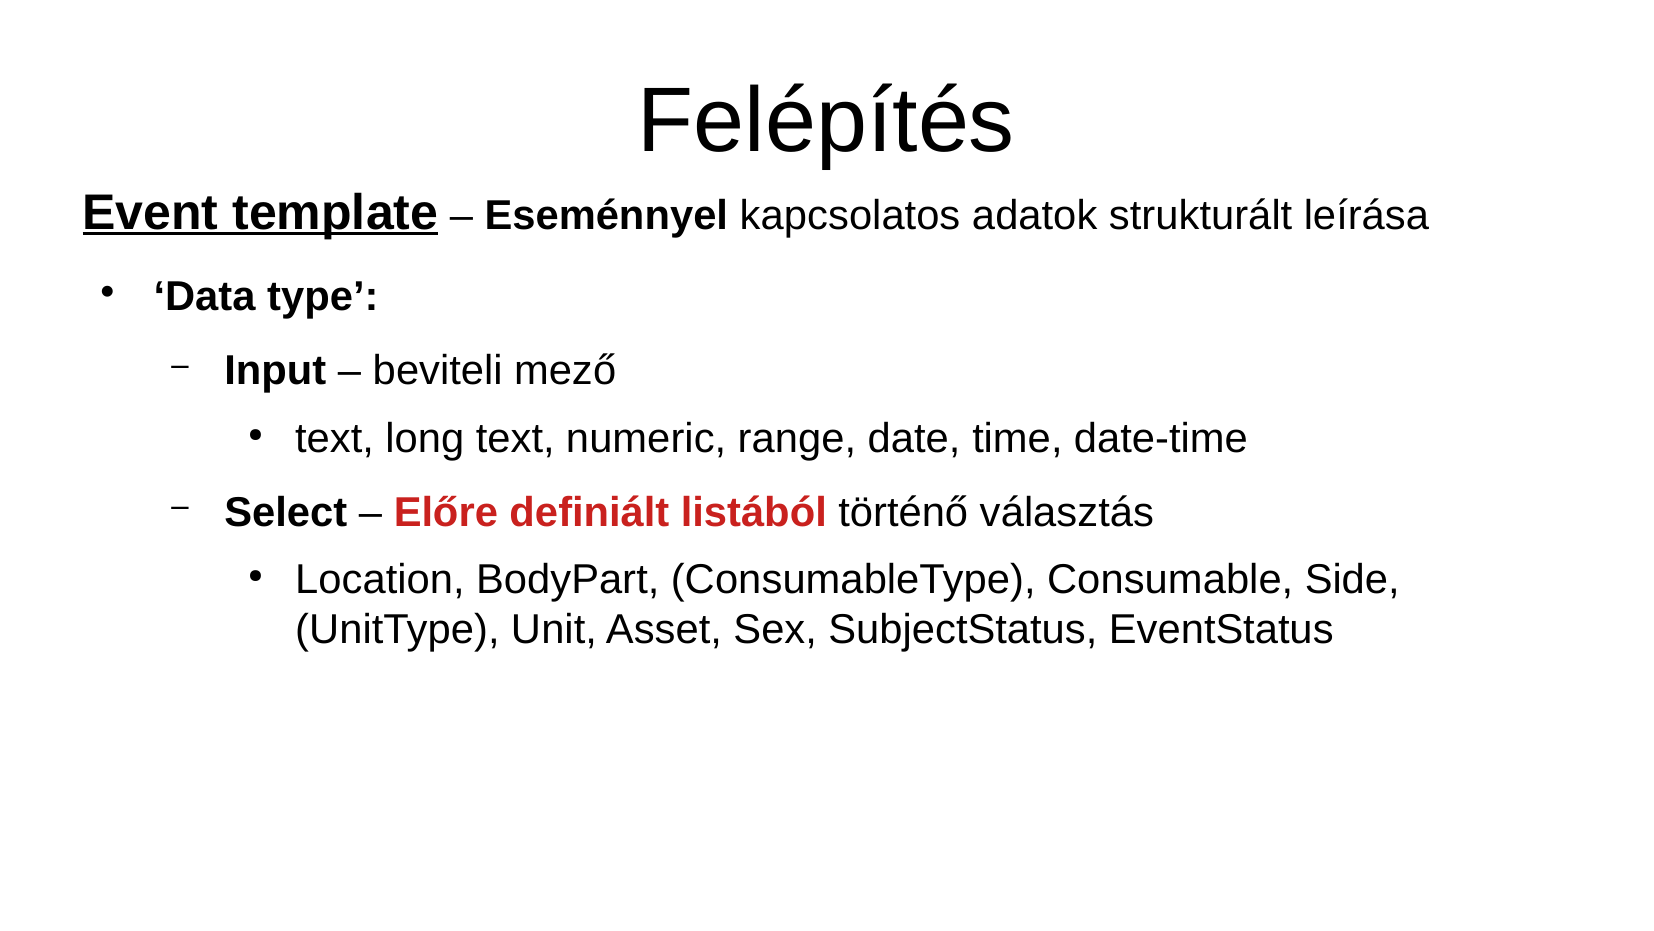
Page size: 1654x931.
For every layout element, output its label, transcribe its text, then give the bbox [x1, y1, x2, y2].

list Event template – Eseménnyel kapcsolatos adatok strukturált leírása ‘Data type’: Input – beviteli mező text, long text, numeric, range, date, time, date-time Select – Előre definiált listából történő választás Location, BodyPart, (ConsumableType), Consumable, Side, (UnitType), Unit, Asset, Sex, SubjectStatus, EventStatus [82, 179, 1571, 901]
title Felépítés [82, 37, 1571, 179]
